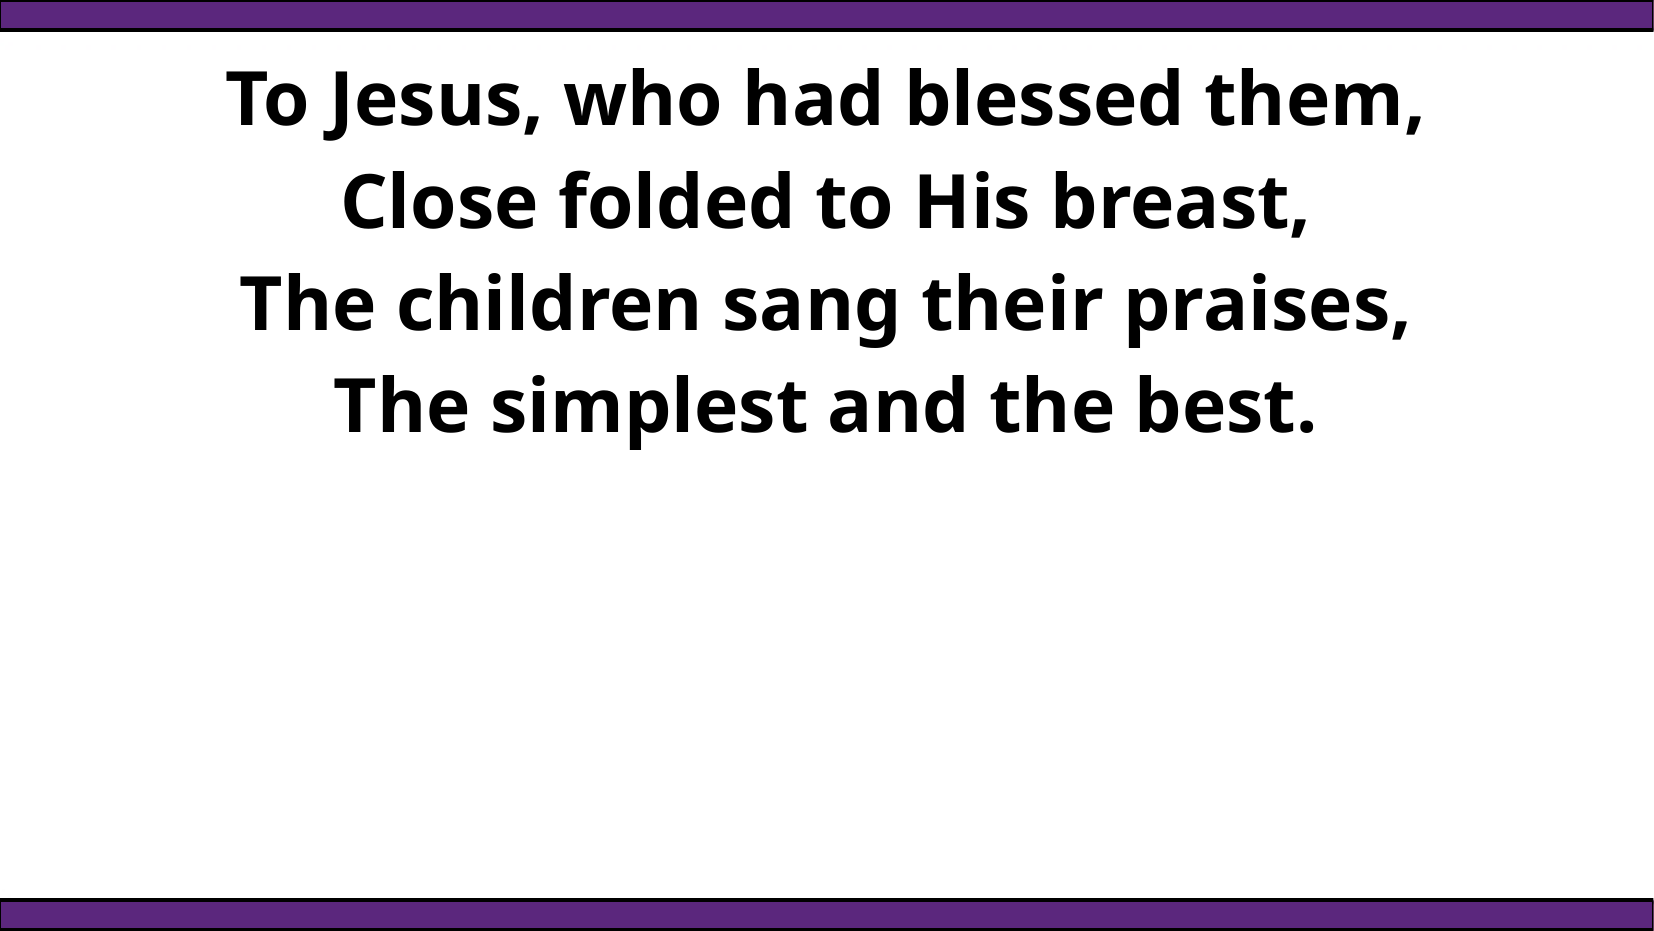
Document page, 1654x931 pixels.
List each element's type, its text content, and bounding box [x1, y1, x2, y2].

text_box [0, 0, 1654, 31]
picture [0, 31, 1654, 900]
text_box [0, 900, 1654, 931]
text_box To Jesus, who had blessed them, Close folded to His breast, The children sang their praises, The simplest and the best. [60, 38, 1593, 453]
